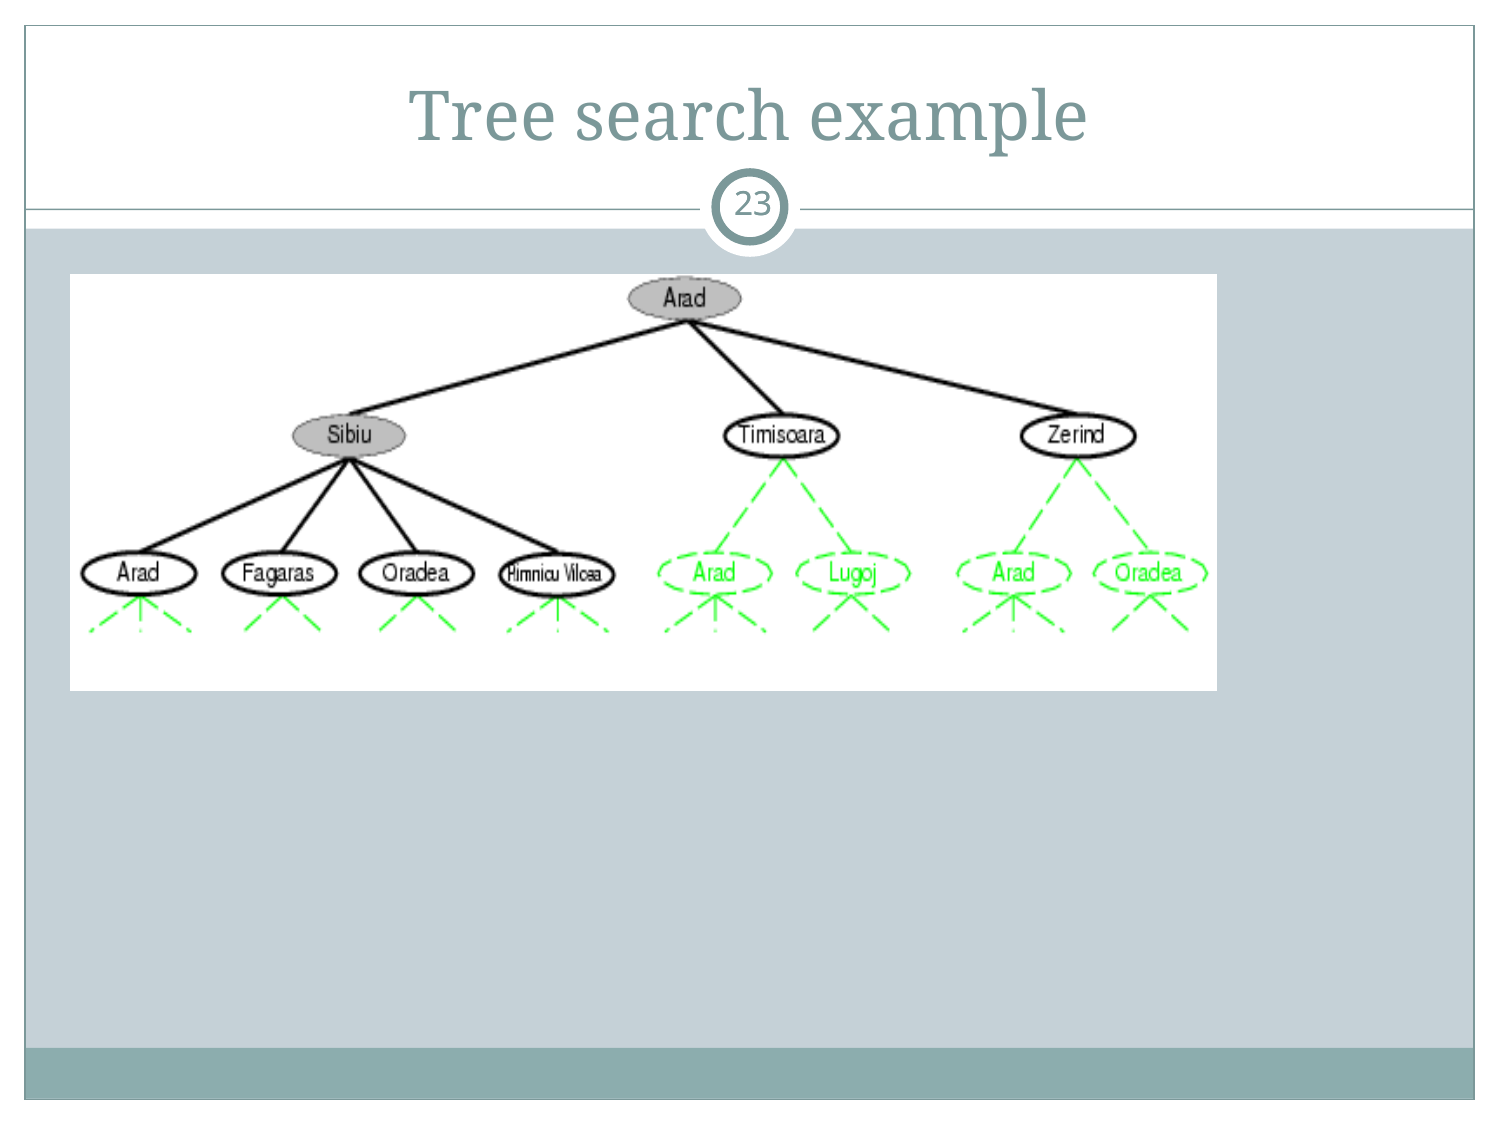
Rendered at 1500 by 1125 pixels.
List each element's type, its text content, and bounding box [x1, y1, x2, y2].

slide_number <number> [715, 168, 791, 241]
title Tree search example [49, 37, 1450, 162]
picture [70, 274, 1217, 691]
